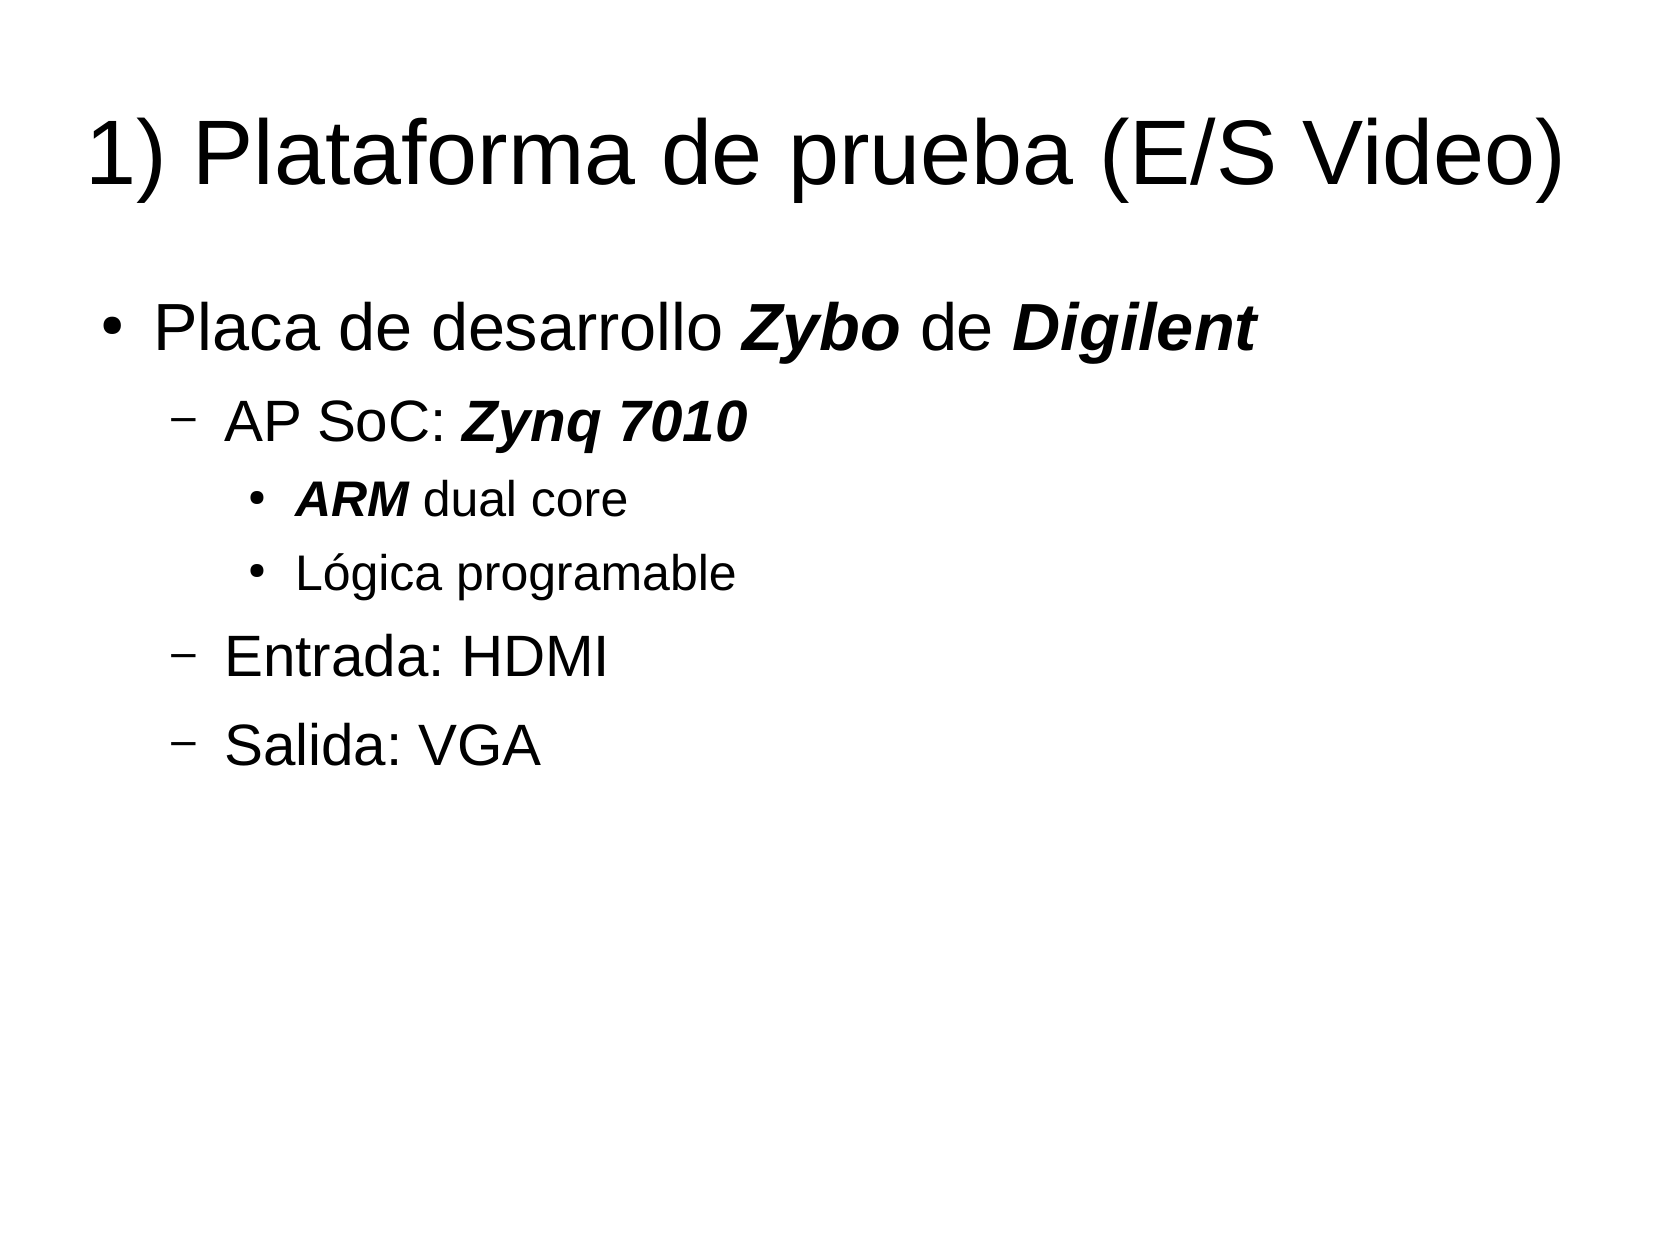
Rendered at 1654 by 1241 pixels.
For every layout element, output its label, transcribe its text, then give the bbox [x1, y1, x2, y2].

list Placa de desarrollo Zybo de Digilent AP SoC: Zynq 7010 ARM dual core Lógica programable Entrada: HDMI Salida: VGA [82, 290, 1571, 1010]
title 1) Plataforma de prueba (E/S Video) [82, 49, 1571, 257]
